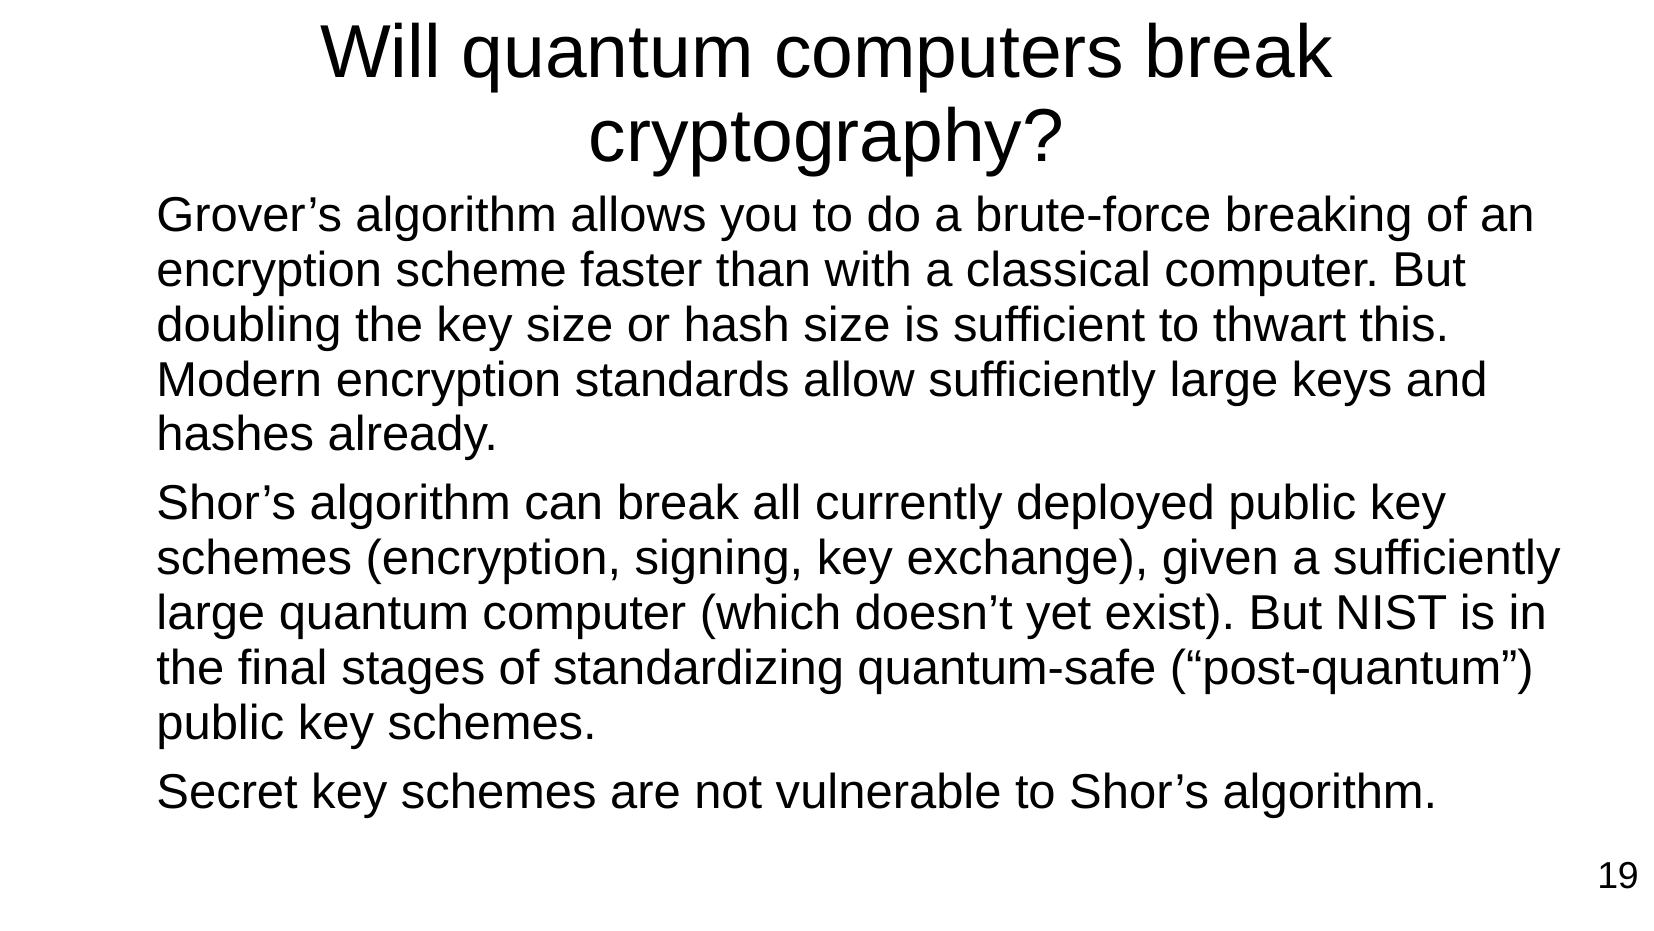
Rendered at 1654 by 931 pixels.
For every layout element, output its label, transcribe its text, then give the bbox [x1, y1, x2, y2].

list Grover’s algorithm allows you to do a brute-force breaking of an encryption scheme faster than with a classical computer. But doubling the key size or hash size is sufficient to thwart this. Modern encryption standards allow sufficiently large keys and hashes already. Shor’s algorithm can break all currently deployed public key schemes (encryption, signing, key exchange), given a sufficiently large quantum computer (which doesn’t yet exist). But NIST is in the final stages of standardizing quantum-safe (“post-quantum”) public key schemes. Secret key schemes are not vulnerable to Shor’s algorithm. [86, 187, 1575, 826]
title Will quantum computers break cryptography? [82, 9, 1571, 178]
